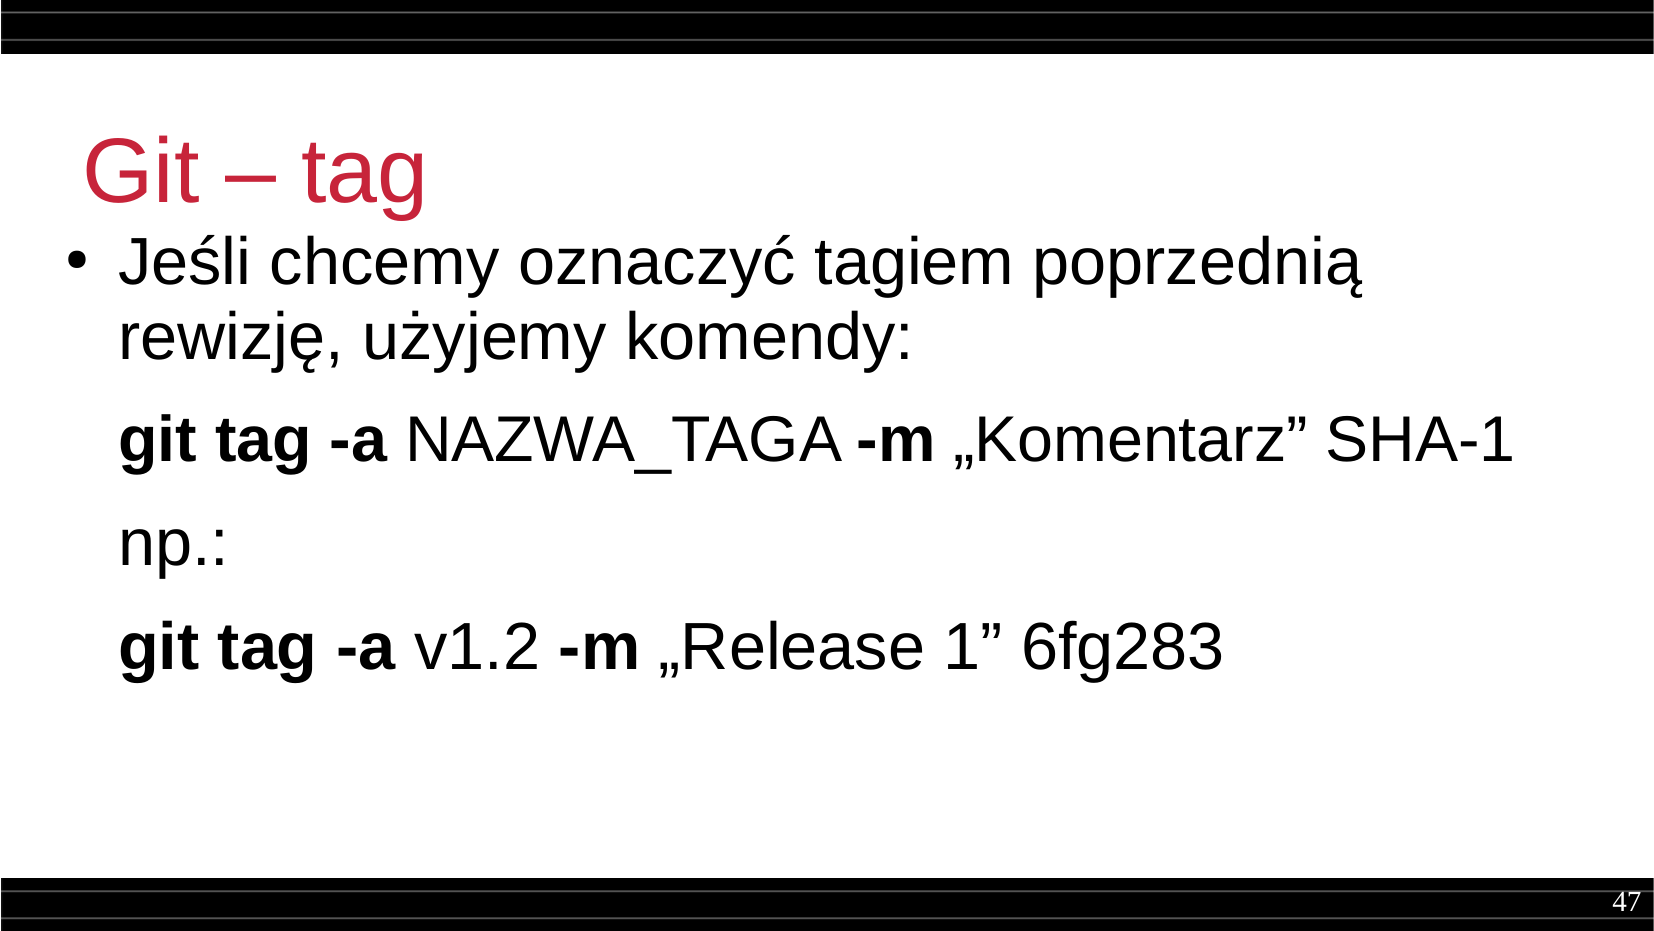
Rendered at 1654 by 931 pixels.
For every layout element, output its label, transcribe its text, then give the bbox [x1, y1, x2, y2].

picture [1, 878, 1654, 931]
picture [1, 0, 1654, 54]
list Jeśli chcemy oznaczyć tagiem poprzednią rewizję, użyjemy komendy: git tag -a NAZWA_TAGA -m „Komentarz” SHA-1 np.: git tag -a v1.2 -m „Release 1” 6fg283 [47, 224, 1536, 804]
title Git – tag [82, 92, 1571, 249]
